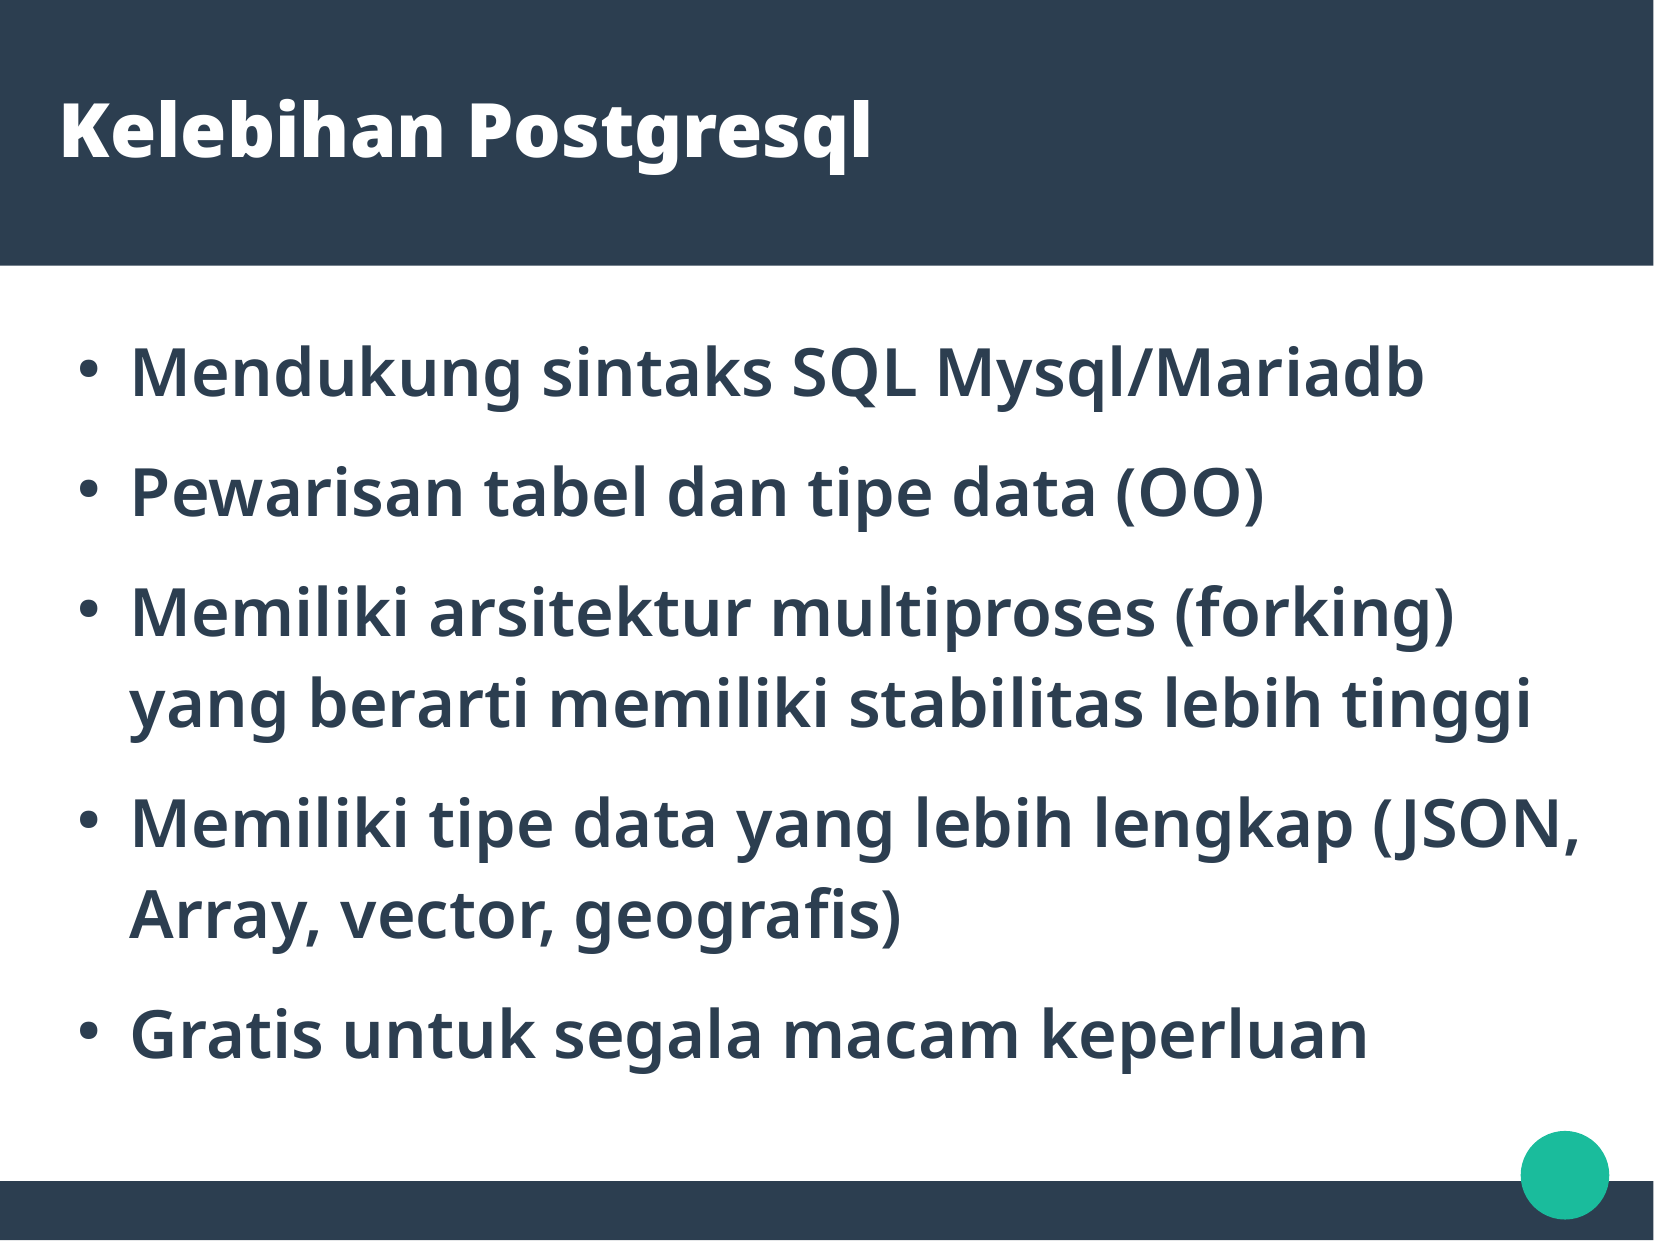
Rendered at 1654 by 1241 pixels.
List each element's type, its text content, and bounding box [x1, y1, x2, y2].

title Kelebihan Postgresql [59, 56, 1595, 200]
list Mendukung sintaks SQL Mysql/Mariadb Pewarisan tabel dan tipe data (OO) Memiliki arsitektur multiproses (forking) yang berarti memiliki stabilitas lebih tinggi Memiliki tipe data yang lebih lengkap (JSON, Array, vector, geografis) Gratis untuk segala macam keperluan [59, 324, 1595, 1152]
